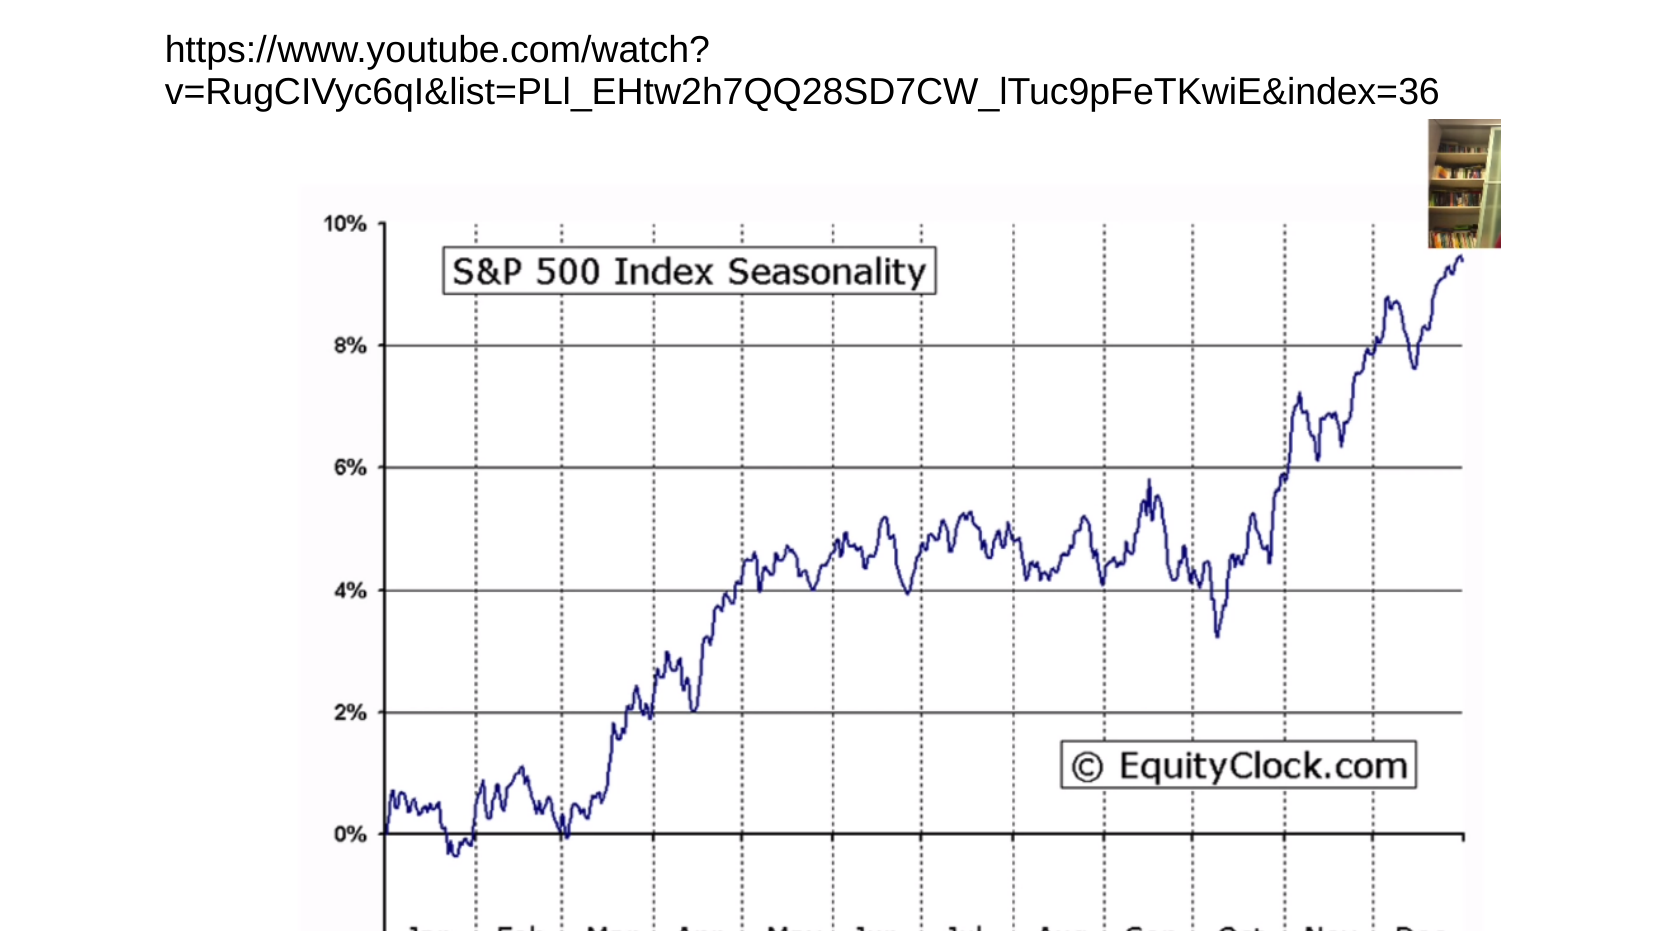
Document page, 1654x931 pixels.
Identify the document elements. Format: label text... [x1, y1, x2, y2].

text_box https://www.youtube.com/watch?v=RugCIVyc6qI&list=PLl_EHtw2h7QQ28SD7CW_lTuc9pFeTKwiE&index=36 [150, 21, 1456, 120]
picture [265, 119, 1501, 931]
